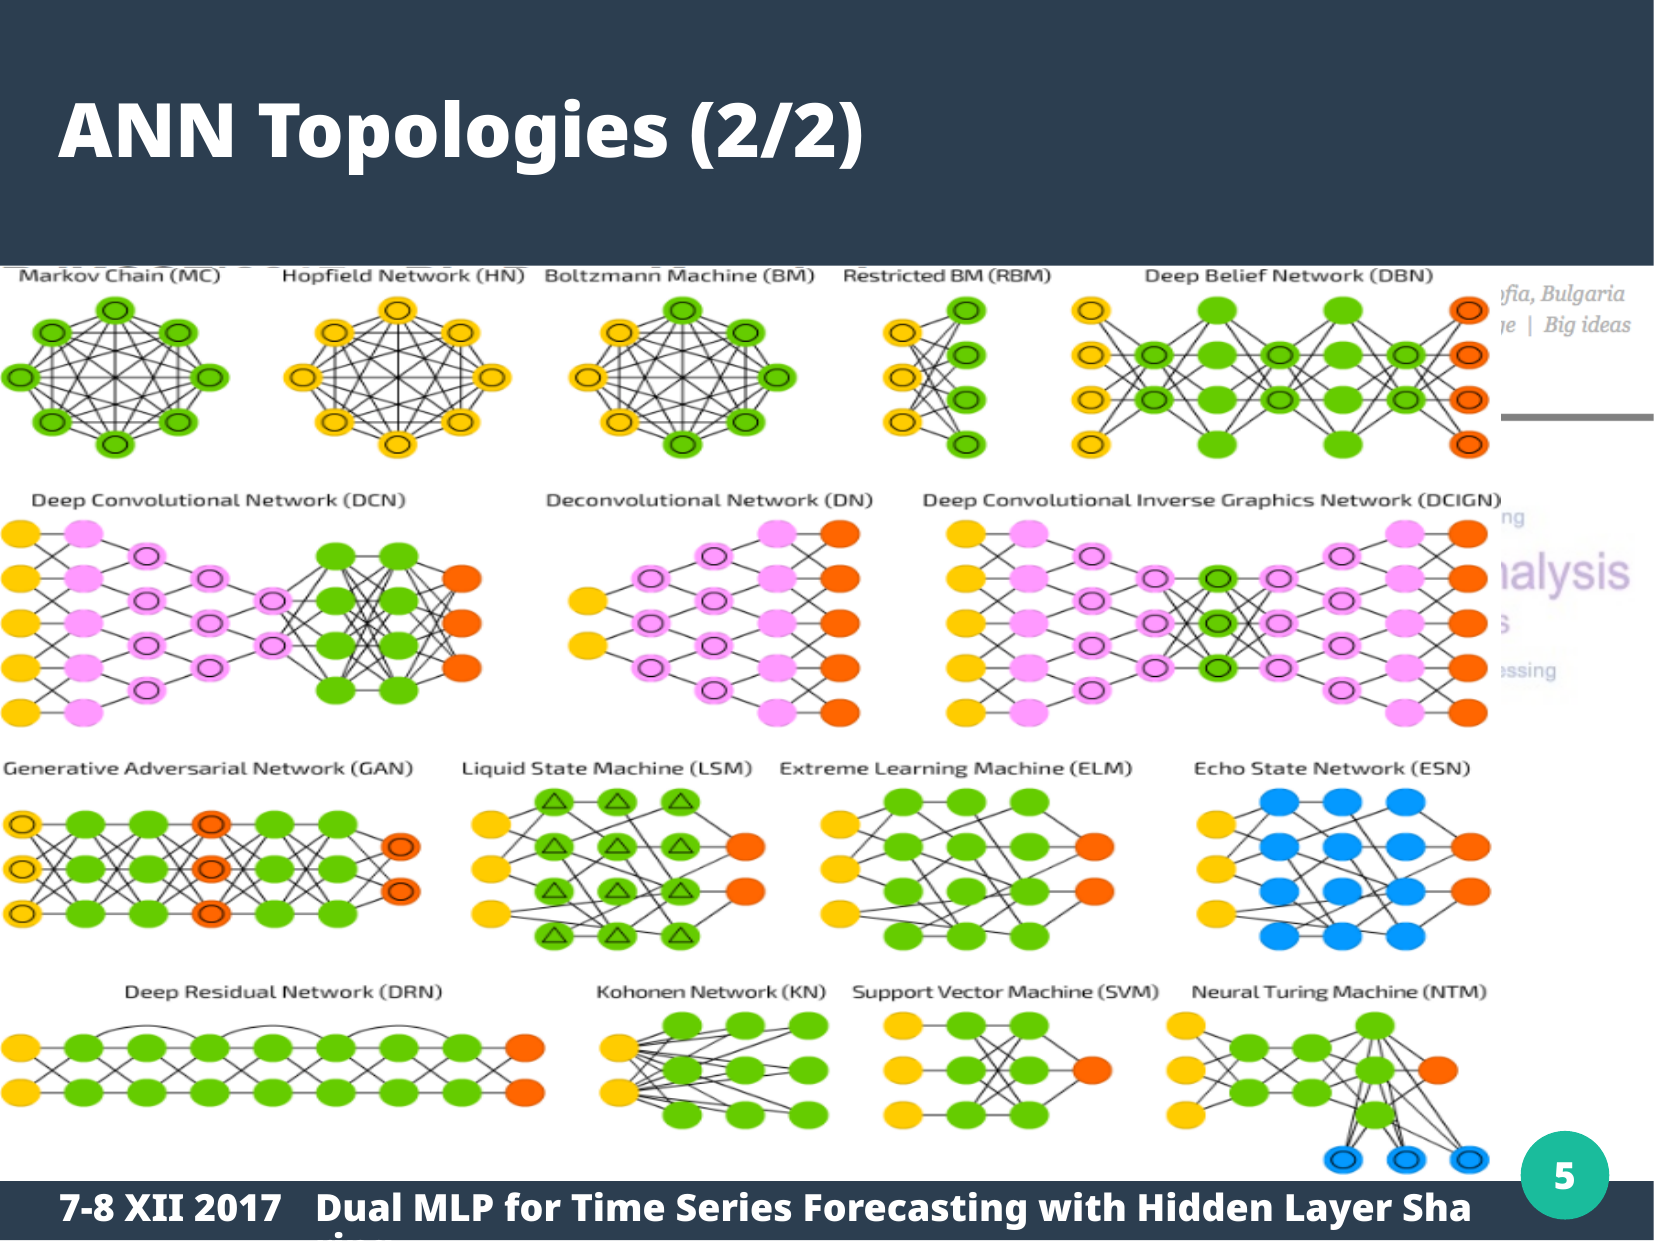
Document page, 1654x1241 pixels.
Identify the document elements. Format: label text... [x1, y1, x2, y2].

title ANN Topologies (2/2) [59, 49, 1595, 207]
picture [0, 266, 1654, 1176]
